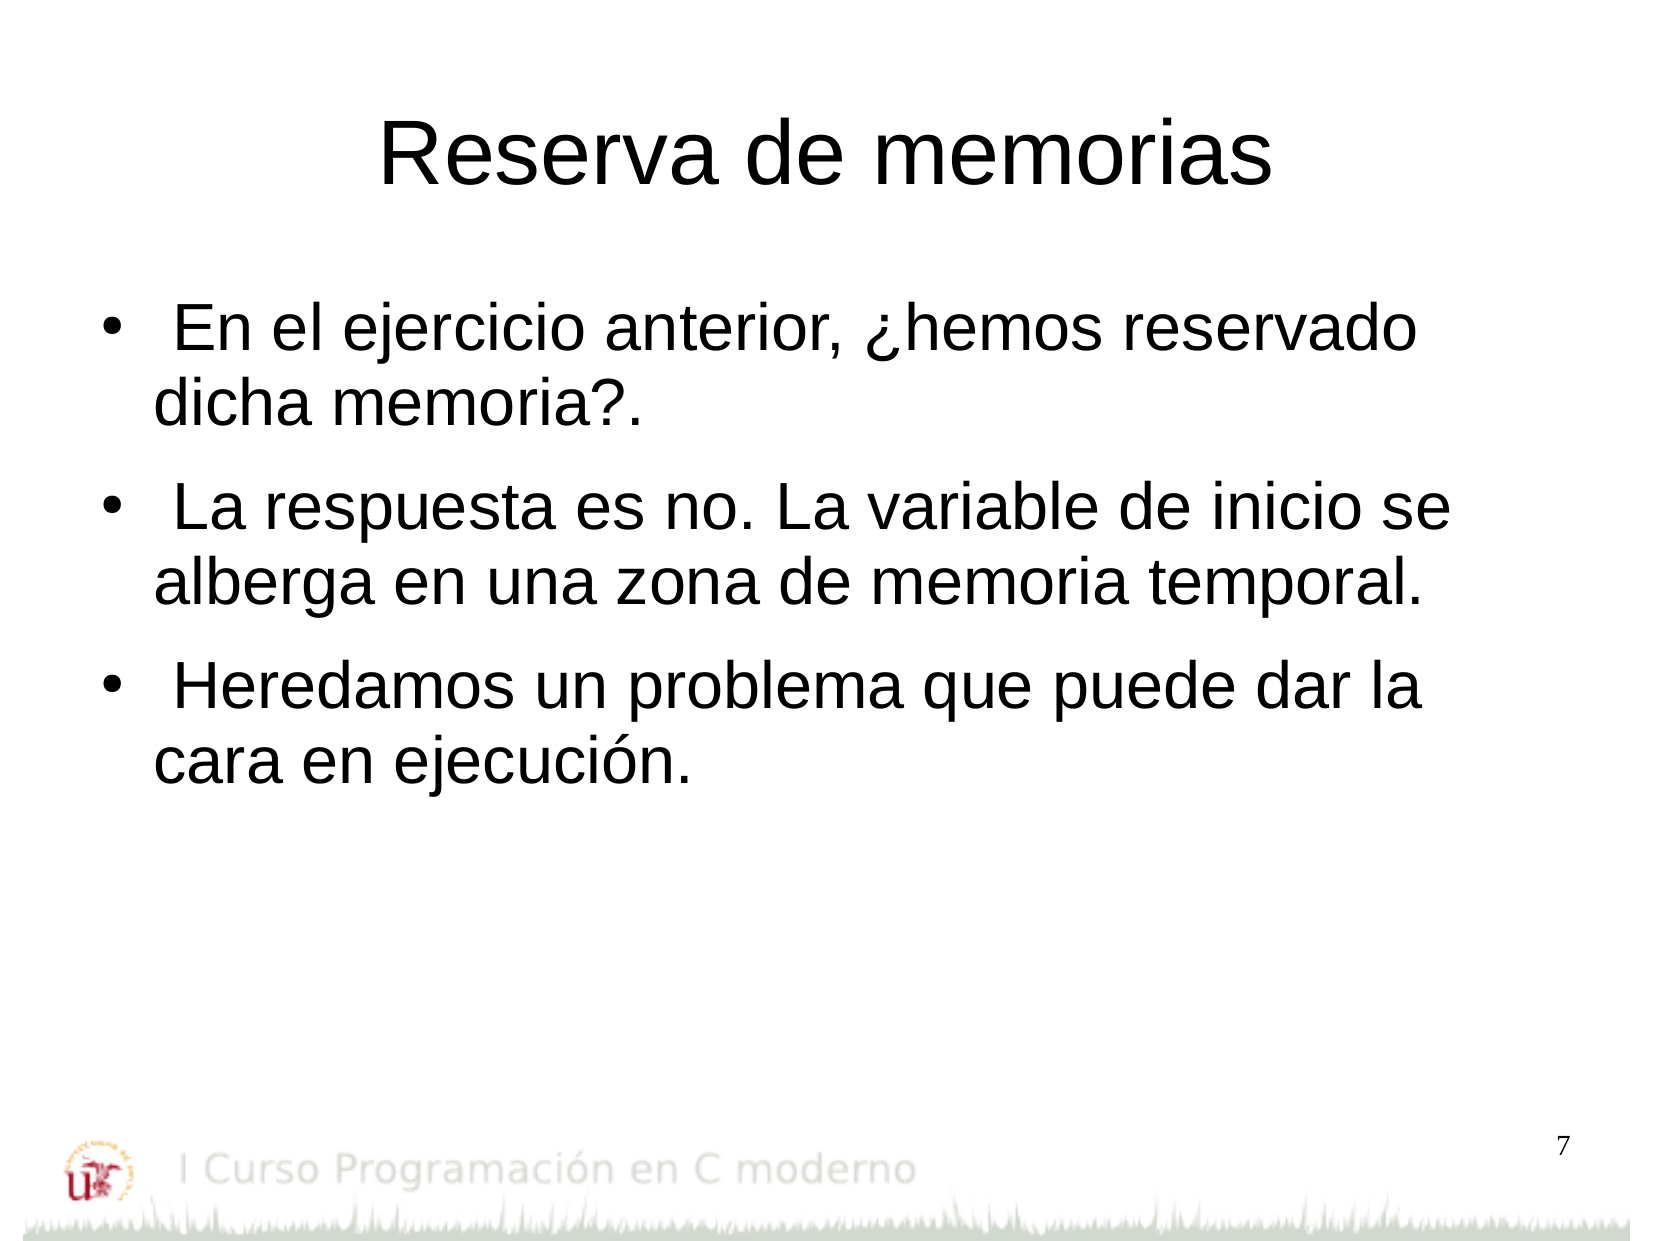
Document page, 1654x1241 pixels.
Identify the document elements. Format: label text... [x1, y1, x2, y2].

list En el ejercicio anterior, ¿hemos reservado dicha memoria?. La respuesta es no. La variable de inicio se alberga en una zona de memoria temporal. Heredamos un problema que puede dar la cara en ejecución. [82, 290, 1538, 1010]
picture [23, 1136, 1630, 1241]
title Reserva de memorias [82, 49, 1571, 257]
